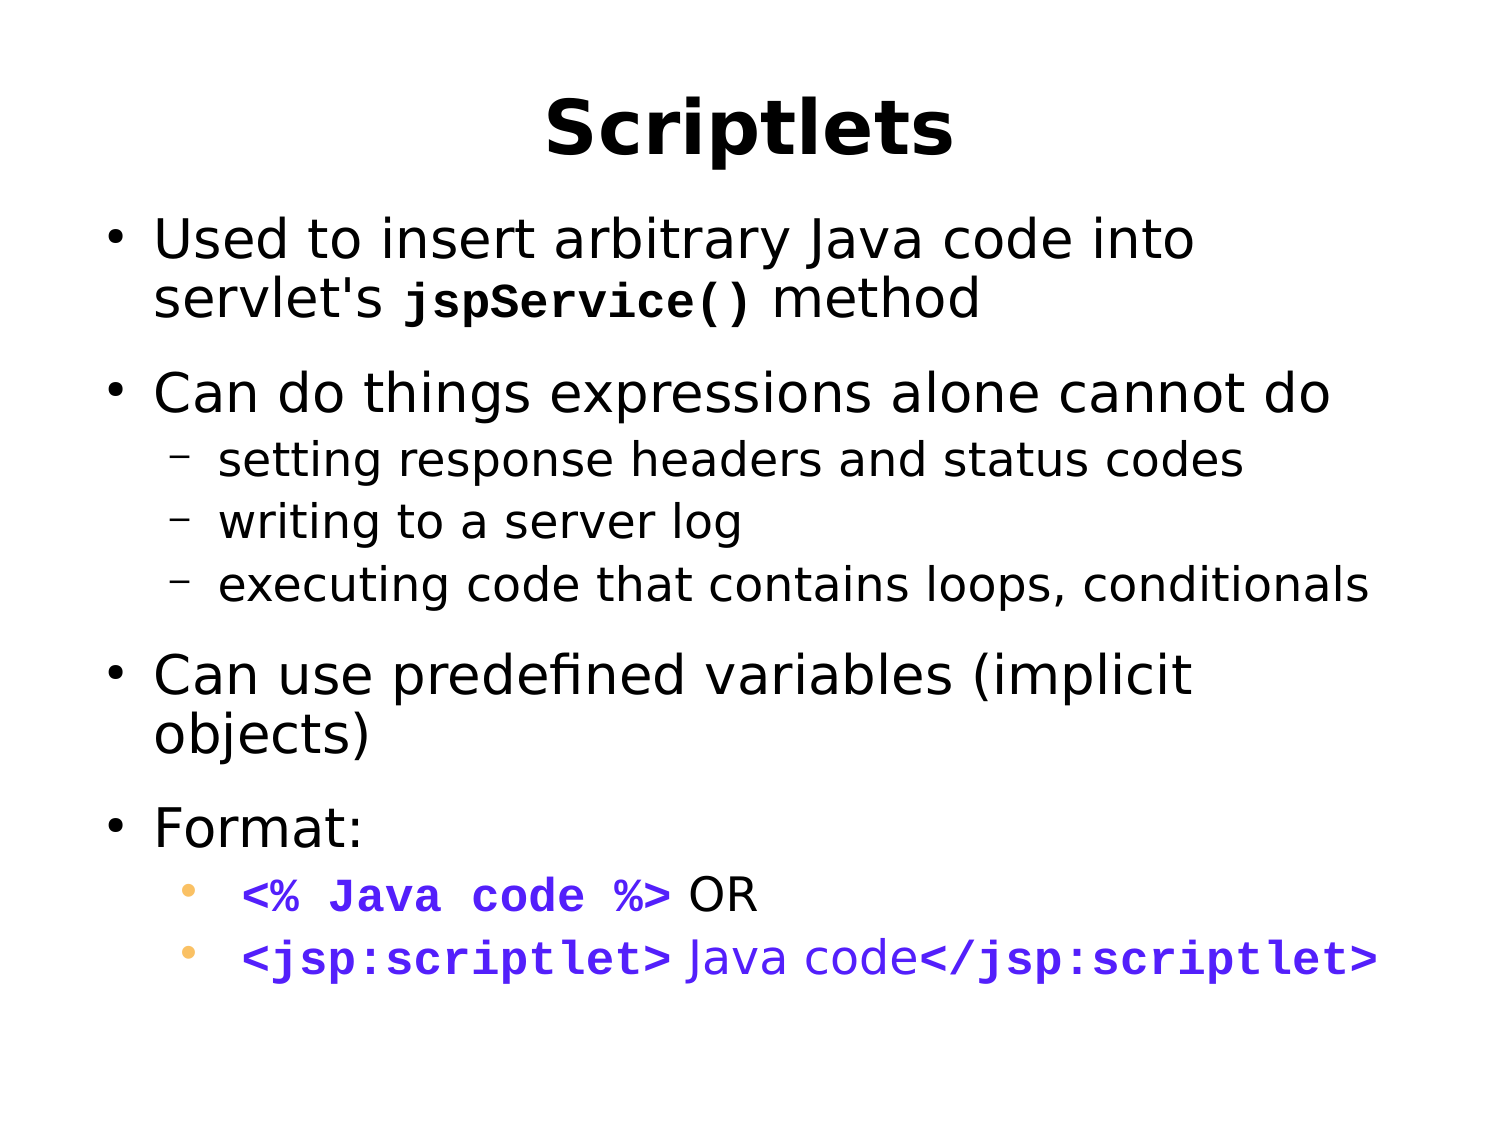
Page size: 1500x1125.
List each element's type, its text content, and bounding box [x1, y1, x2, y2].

list Used to insert arbitrary Java code into servlet's jspService() method Can do things expressions alone cannot do setting response headers and status codes writing to a server log executing code that contains loops, conditionals Can use predefined variables (implicit objects) Format: <% Java code %> OR <jsp:scriptlet> Java code</jsp:scriptlet> [75, 204, 1395, 1075]
title Scriptlets [75, 44, 1425, 177]
